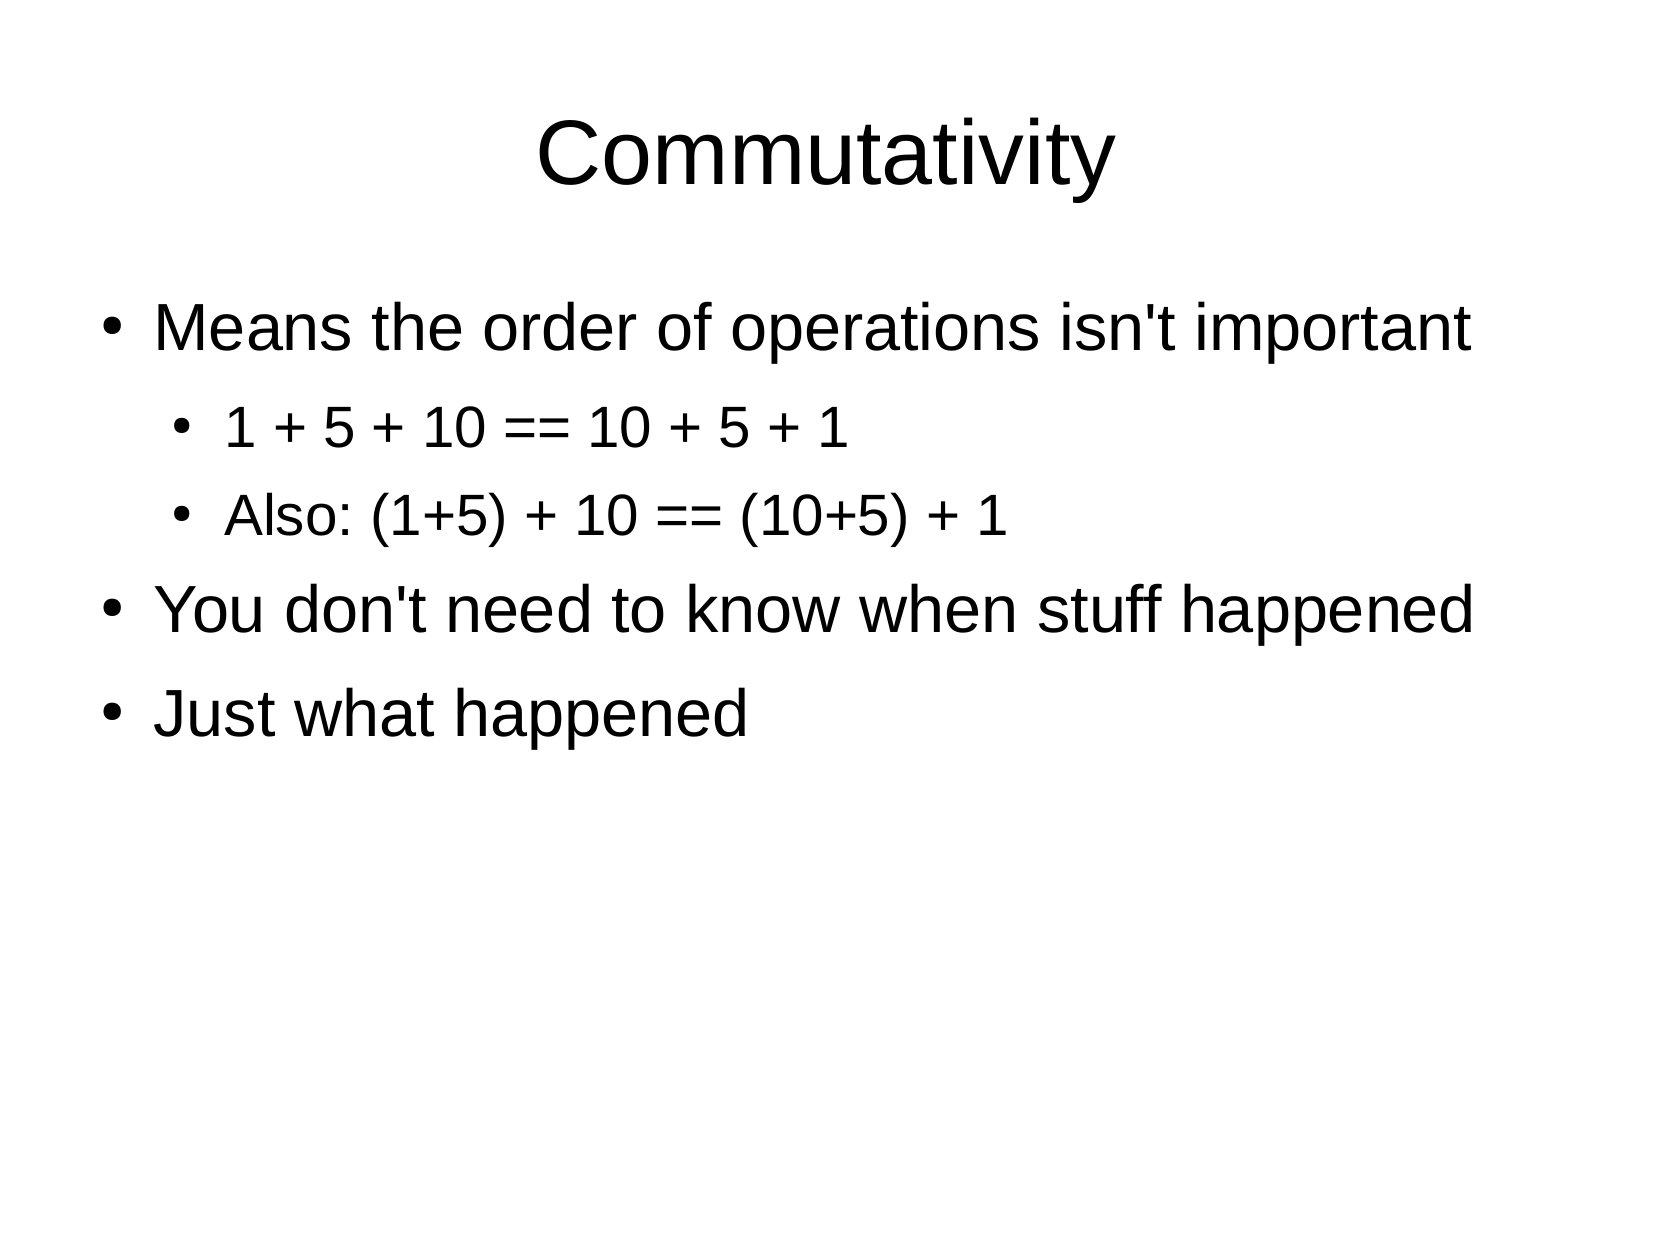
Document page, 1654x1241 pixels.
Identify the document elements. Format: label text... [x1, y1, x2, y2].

list Means the order of operations isn't important 1 + 5 + 10 == 10 + 5 + 1 Also: (1+5) + 10 == (10+5) + 1 You don't need to know when stuff happened Just what happened [82, 290, 1571, 1109]
title Commutativity [82, 49, 1571, 257]
